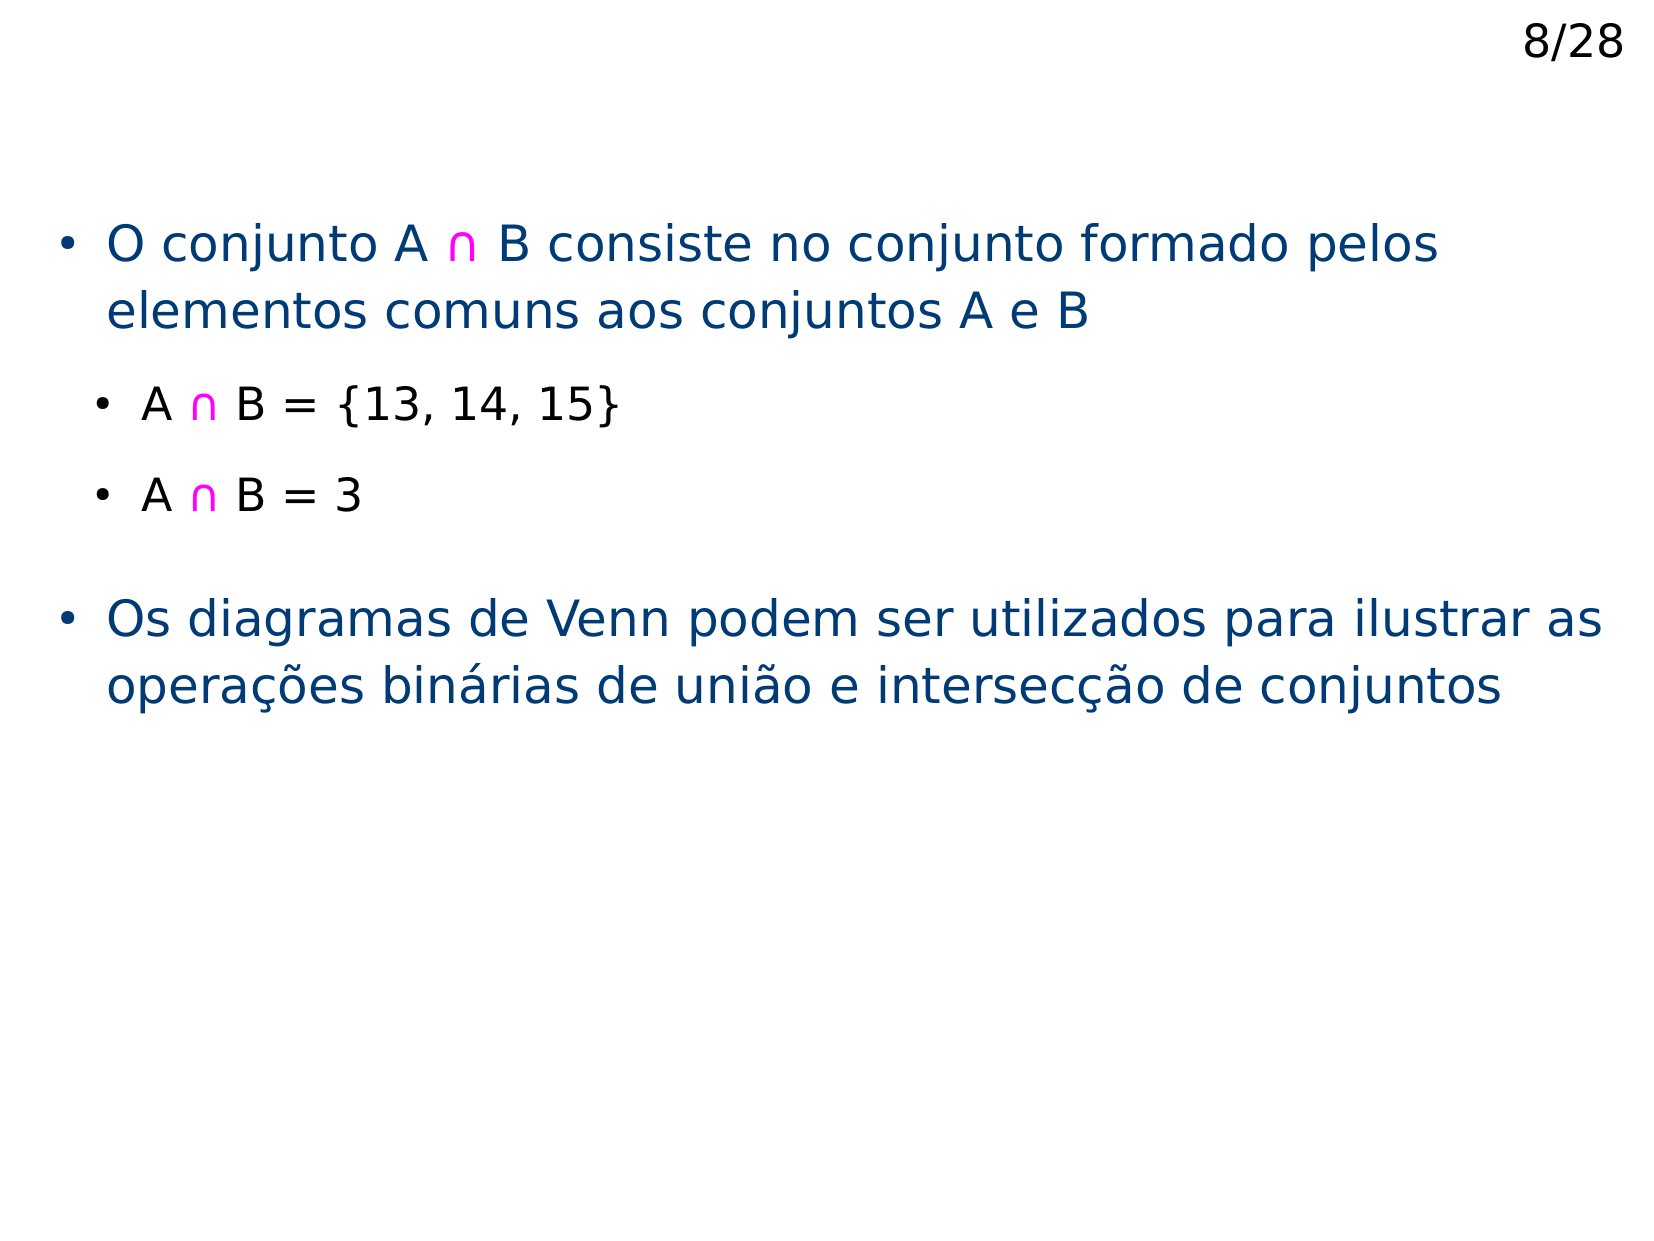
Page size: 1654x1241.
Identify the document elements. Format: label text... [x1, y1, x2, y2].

list O conjunto A ∩ B consiste no conjunto formado pelos elementos comuns aos conjuntos A e B A ∩ B = {13, 14, 15} A ∩ B = 3 Os diagramas de Venn podem ser utilizados para ilustrar as operações binárias de união e intersecção de conjuntos [59, 206, 1625, 1211]
